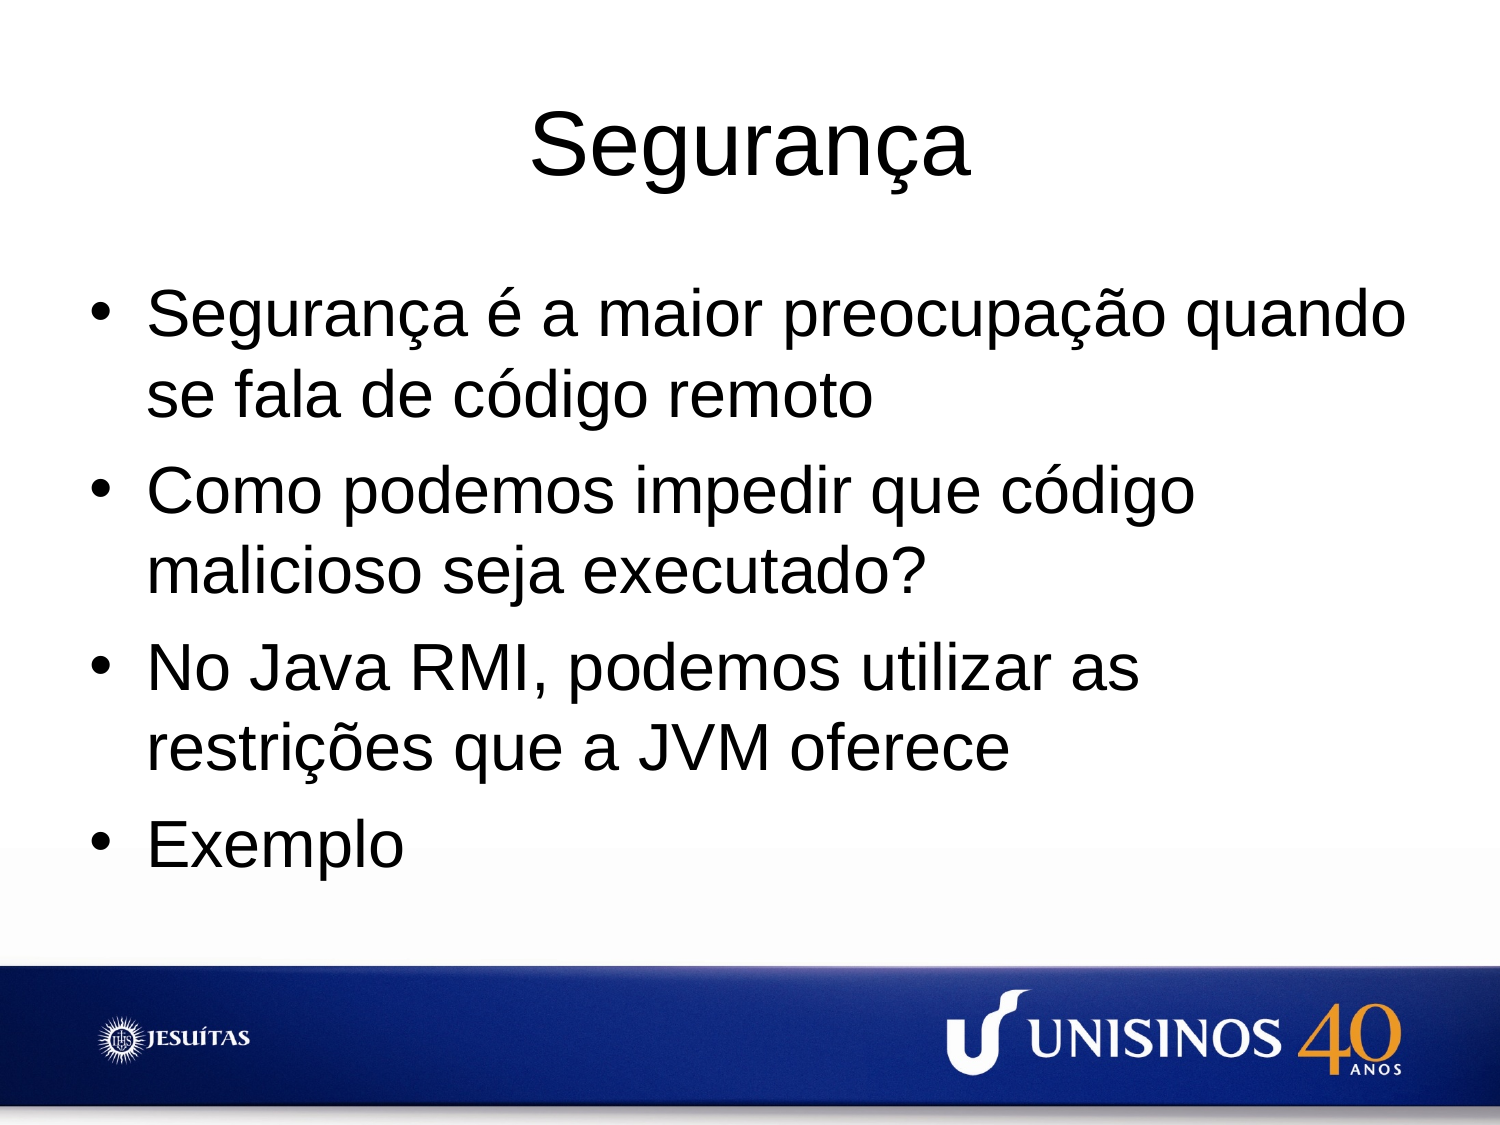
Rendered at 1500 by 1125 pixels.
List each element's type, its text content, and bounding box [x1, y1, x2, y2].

list Segurança é a maior preocupação quando se fala de código remoto Como podemos impedir que código malicioso seja executado? No Java RMI, podemos utilizar as restrições que a JVM oferece Exemplo [75, 262, 1426, 1006]
title Segurança [75, 45, 1426, 233]
picture [0, 848, 1500, 1125]
